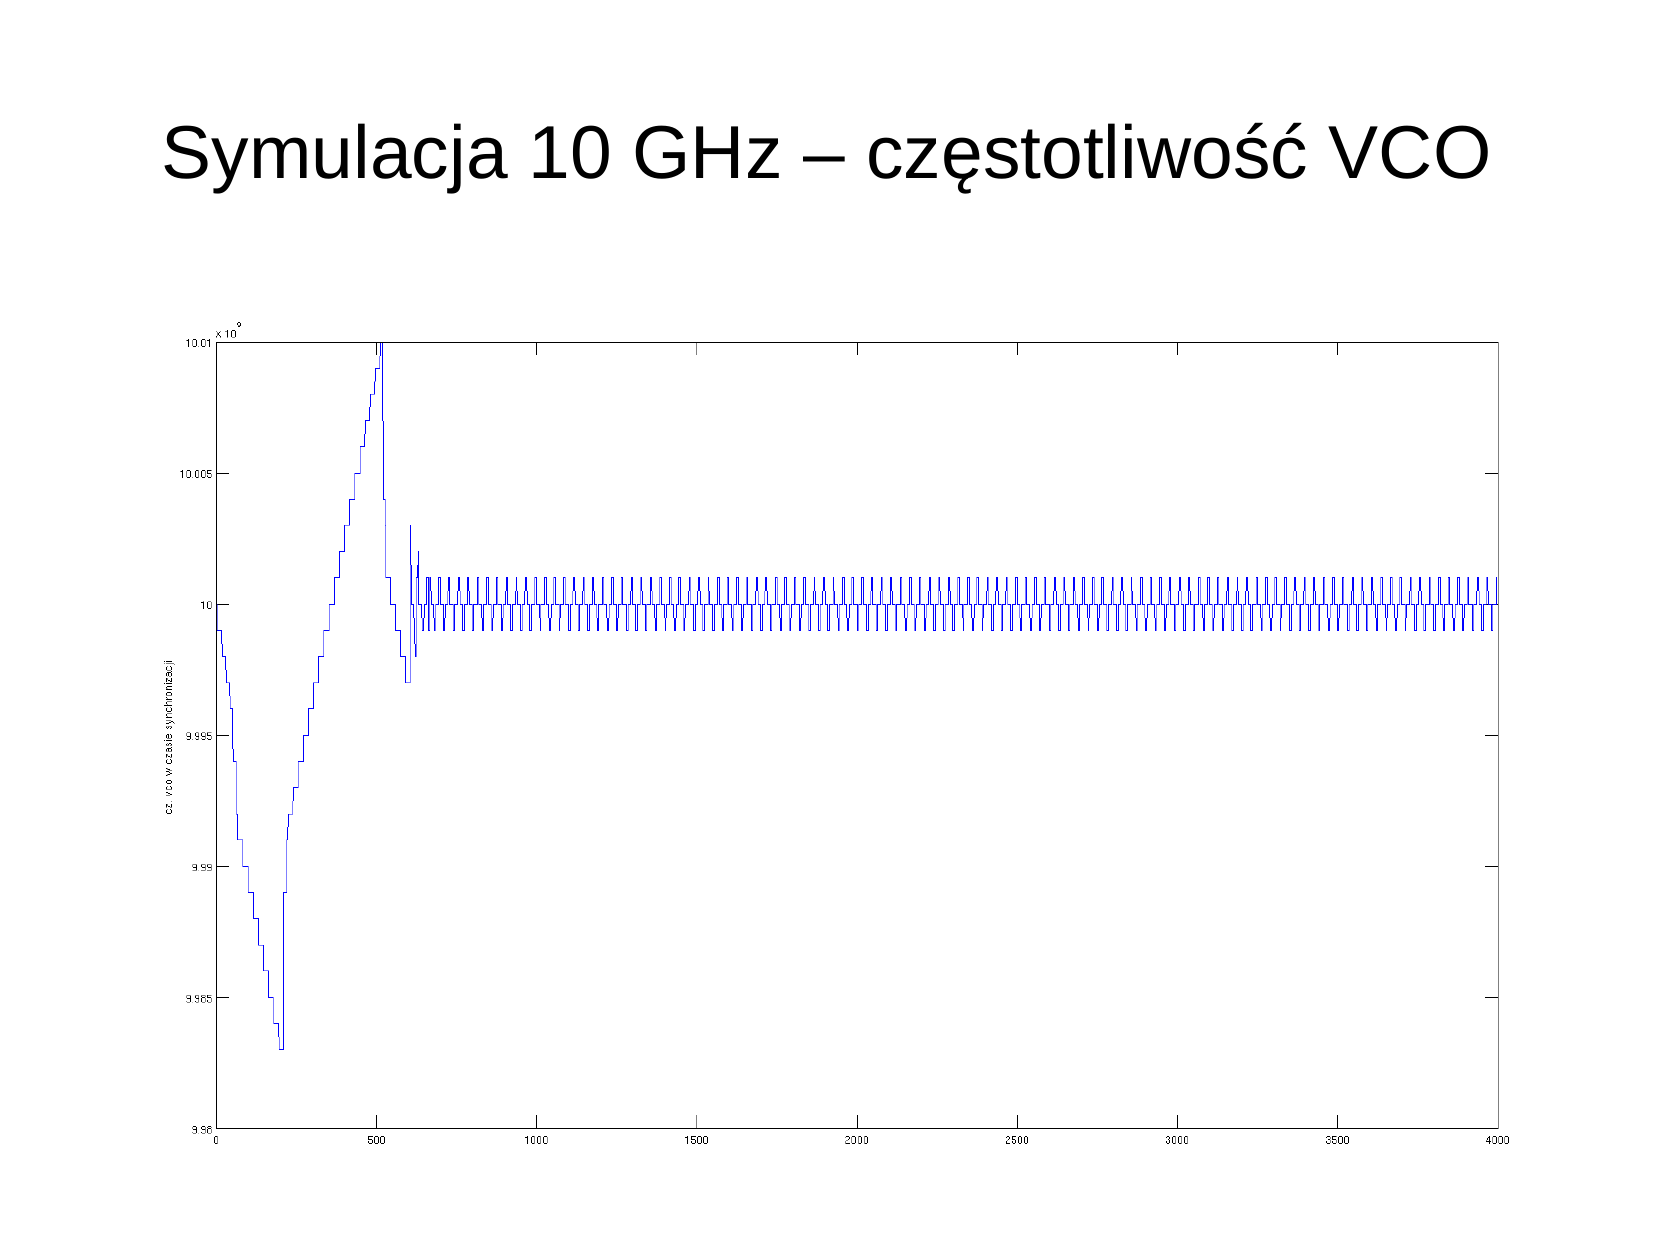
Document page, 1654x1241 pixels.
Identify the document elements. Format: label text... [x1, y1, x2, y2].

title Symulacja 10 GHz – częstotliwość VCO [82, 49, 1571, 257]
picture [0, 269, 1654, 1234]
